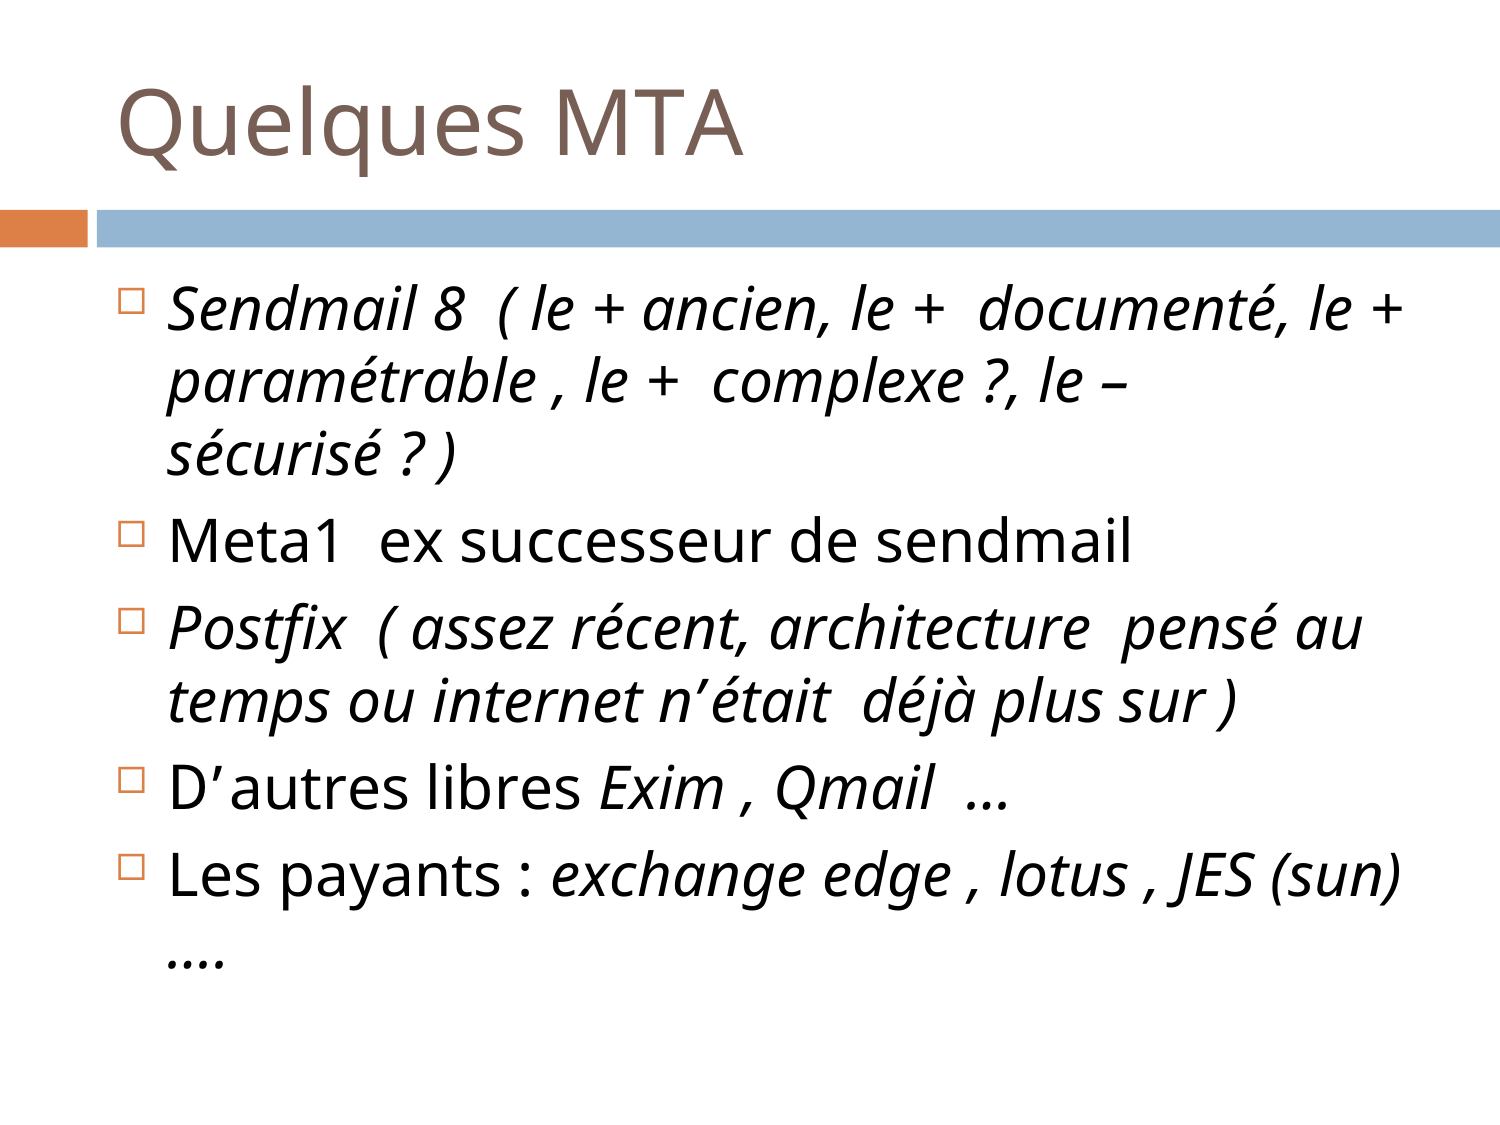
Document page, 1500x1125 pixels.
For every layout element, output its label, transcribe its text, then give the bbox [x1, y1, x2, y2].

title Quelques MTA [100, 37, 1438, 201]
list Sendmail 8 ( le + ancien, le + documenté, le + paramétrable , le + complexe ?, le – sécurisé ? ) Meta1 ex successeur de sendmail Postfix ( assez récent, architecture pensé au temps ou internet n’était déjà plus sur ) D’autres libres Exim , Qmail … Les payants : exchange edge , lotus , JES (sun)…. [100, 262, 1438, 1000]
